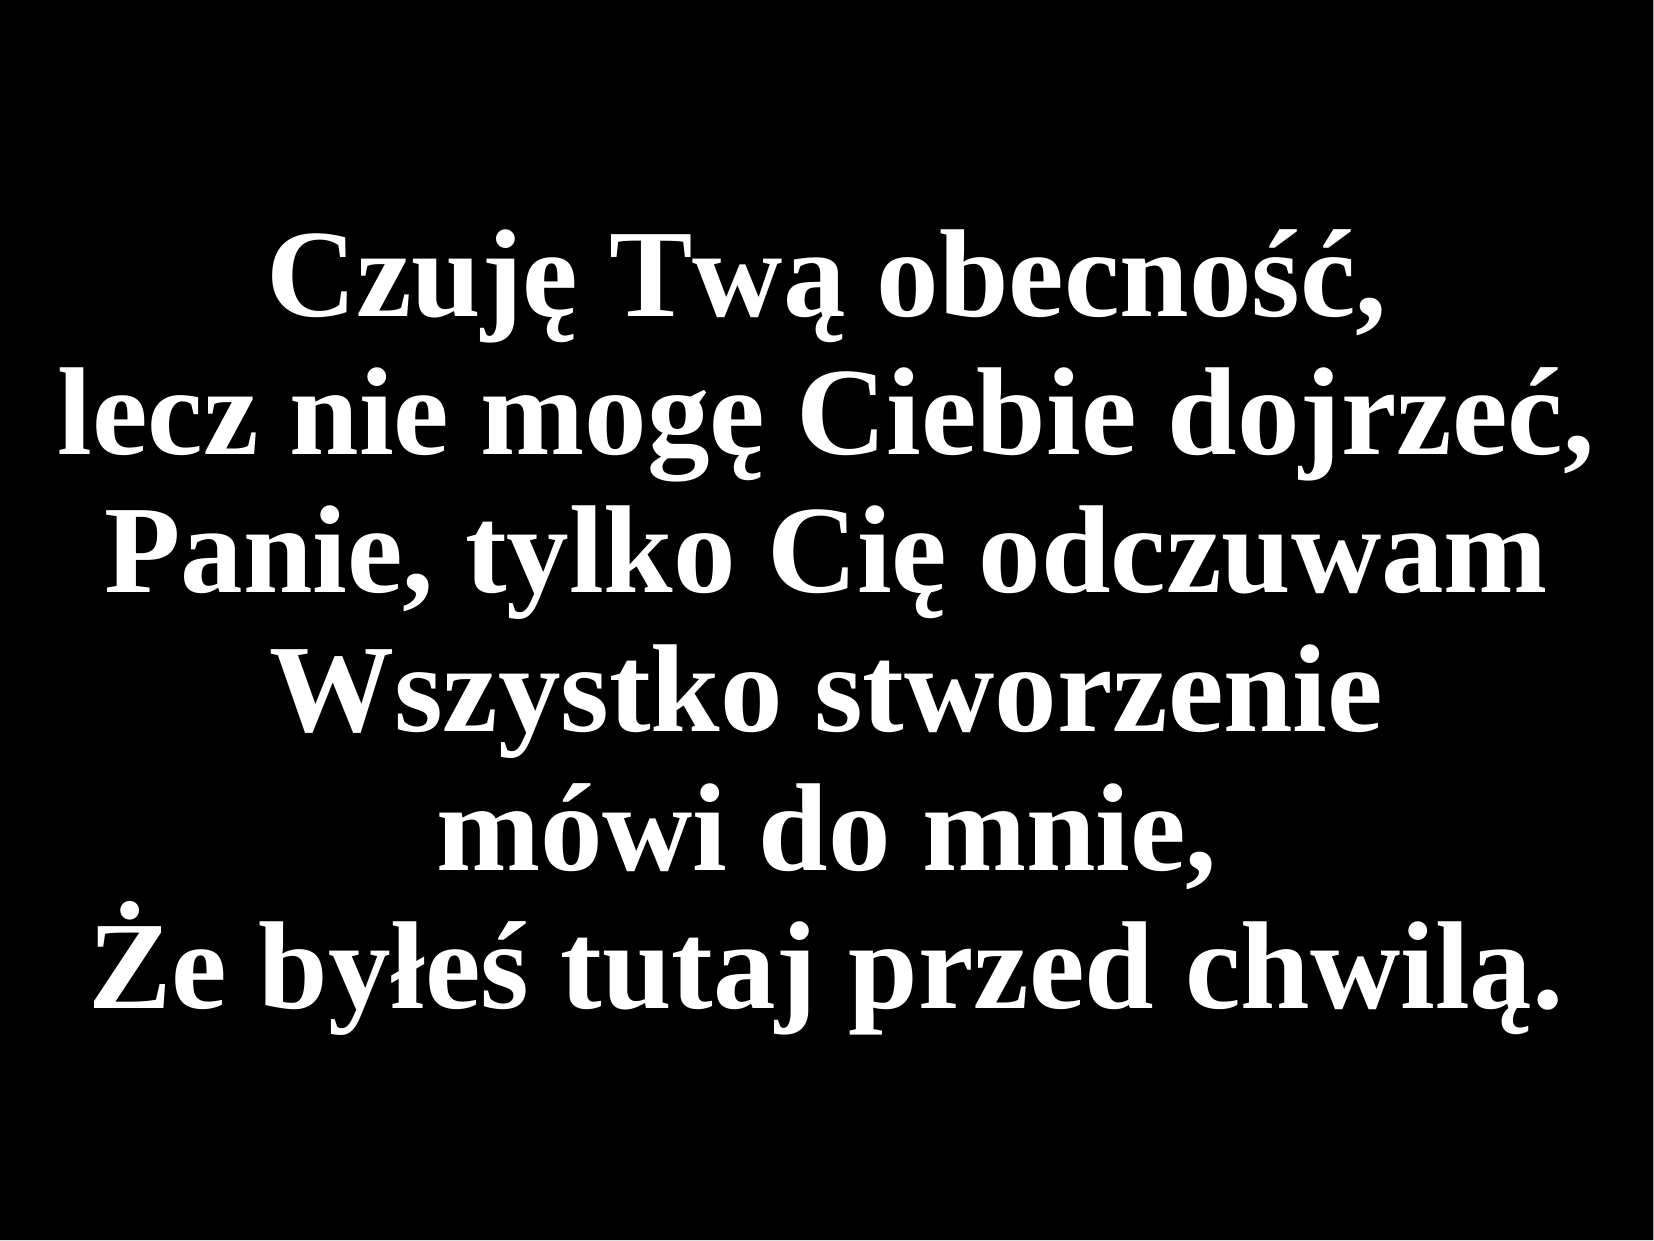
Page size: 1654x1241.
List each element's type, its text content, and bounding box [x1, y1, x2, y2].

title Czuję Twą obecność, lecz nie mogę Ciebie dojrzeć, Panie, tylko Cię odczuwam Wszystko stworzenie mówi do mnie, Że byłeś tutaj przed chwilą. [0, 0, 1654, 1241]
